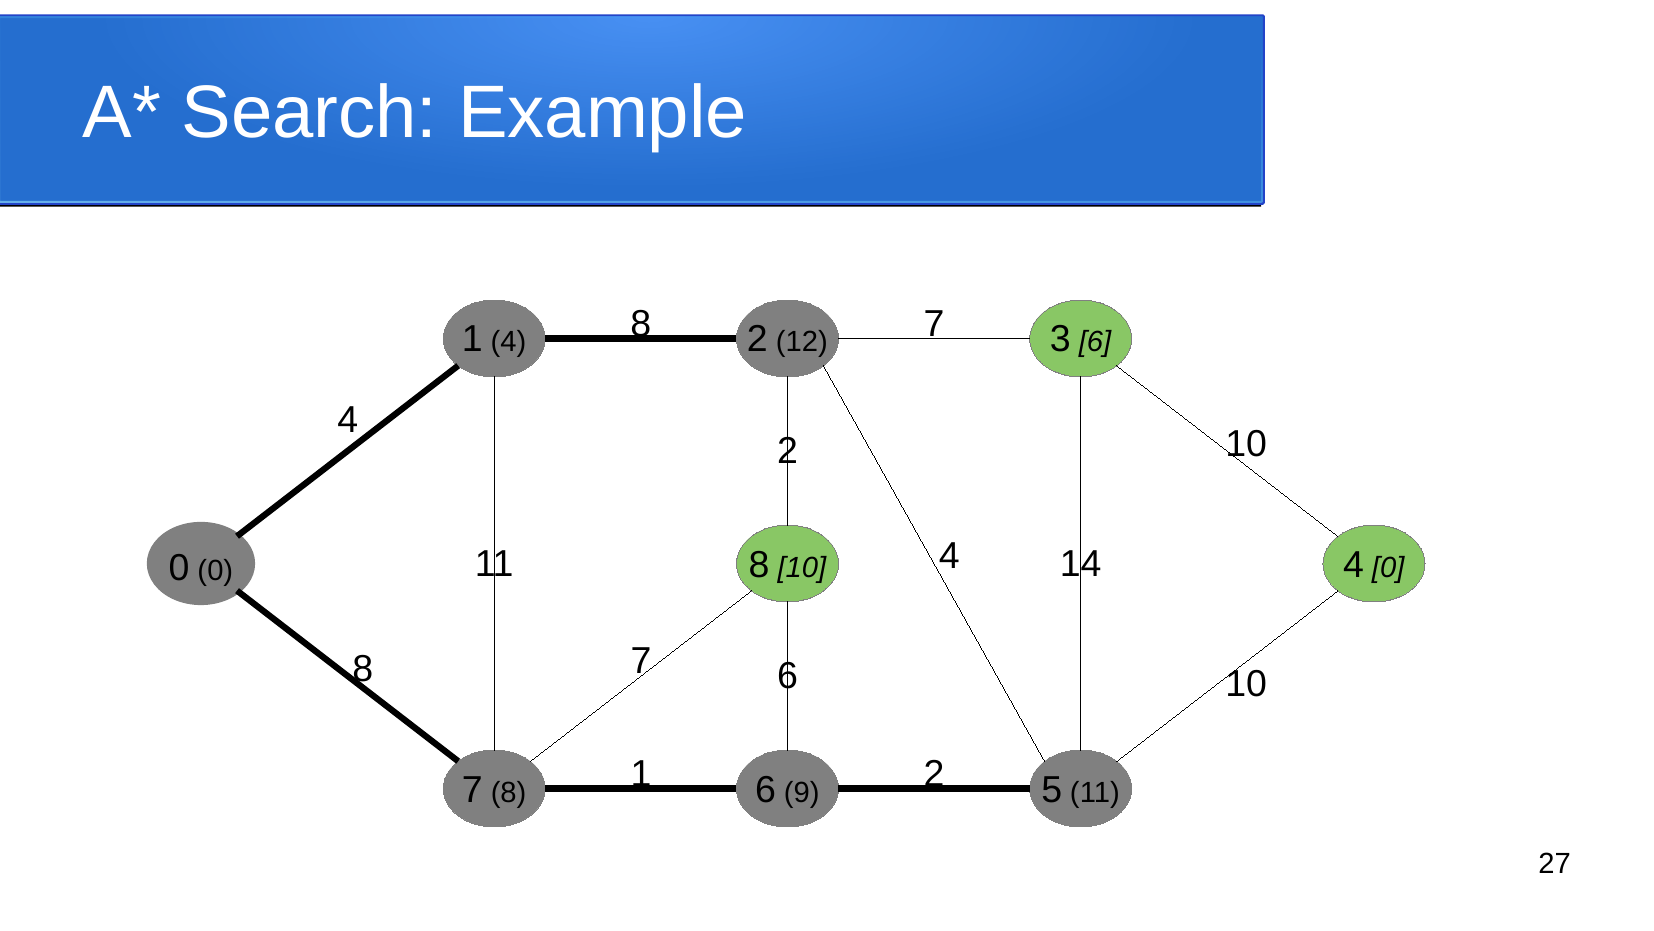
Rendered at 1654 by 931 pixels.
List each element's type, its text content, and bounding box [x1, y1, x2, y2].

text_box 6 (9) [736, 750, 839, 827]
text_box 5 (11) [1029, 750, 1132, 827]
text_box 1 (4) [443, 300, 545, 377]
text_box 7 (8) [443, 750, 545, 827]
text_box 3 [6] [1029, 300, 1132, 377]
text_box 4 [0] [1322, 525, 1426, 602]
title A* Search: Example [82, 35, 1235, 189]
text_box 0 (0) [149, 525, 252, 602]
text_box 2 (12) [736, 300, 839, 377]
text_box 8 [10] [736, 525, 839, 602]
